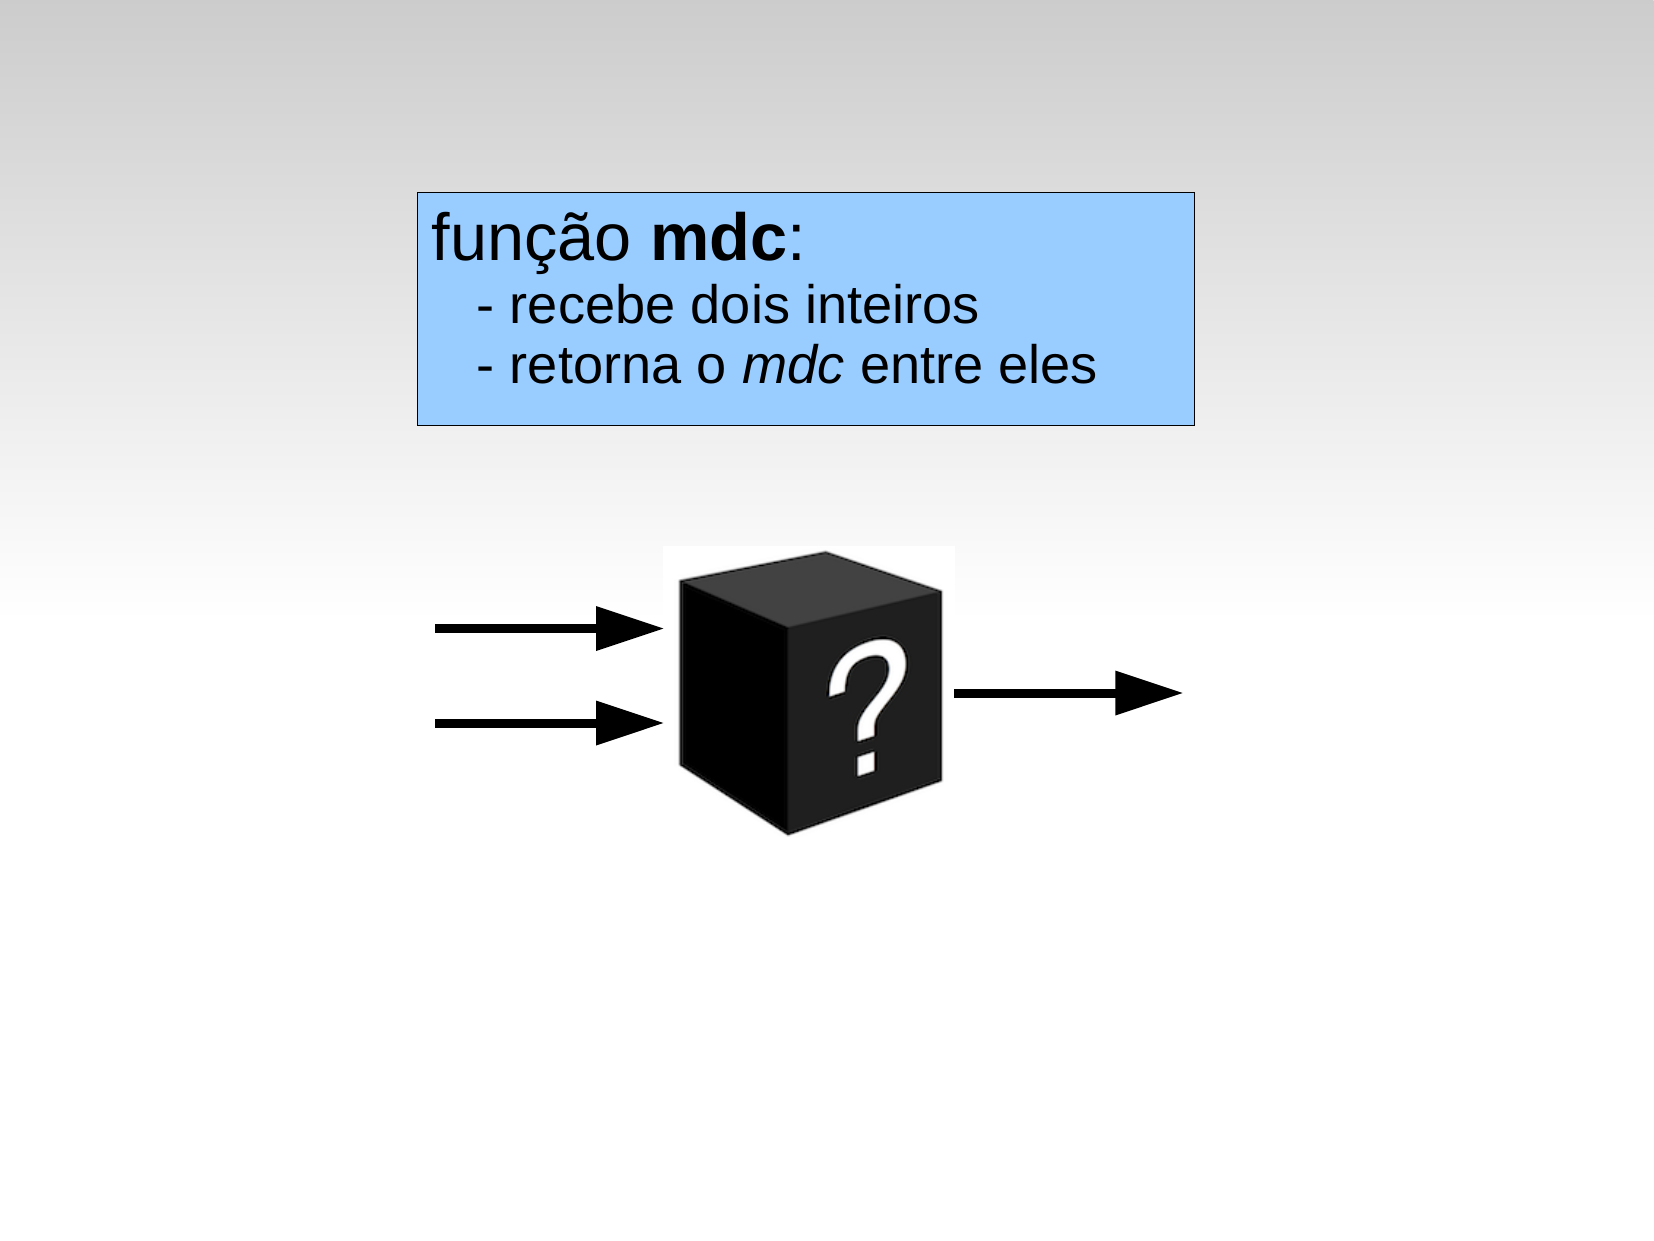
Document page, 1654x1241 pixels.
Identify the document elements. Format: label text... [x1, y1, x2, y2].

text_box função mdc: - recebe dois inteiros - retorna o mdc entre eles [417, 192, 1195, 426]
picture [663, 546, 955, 838]
